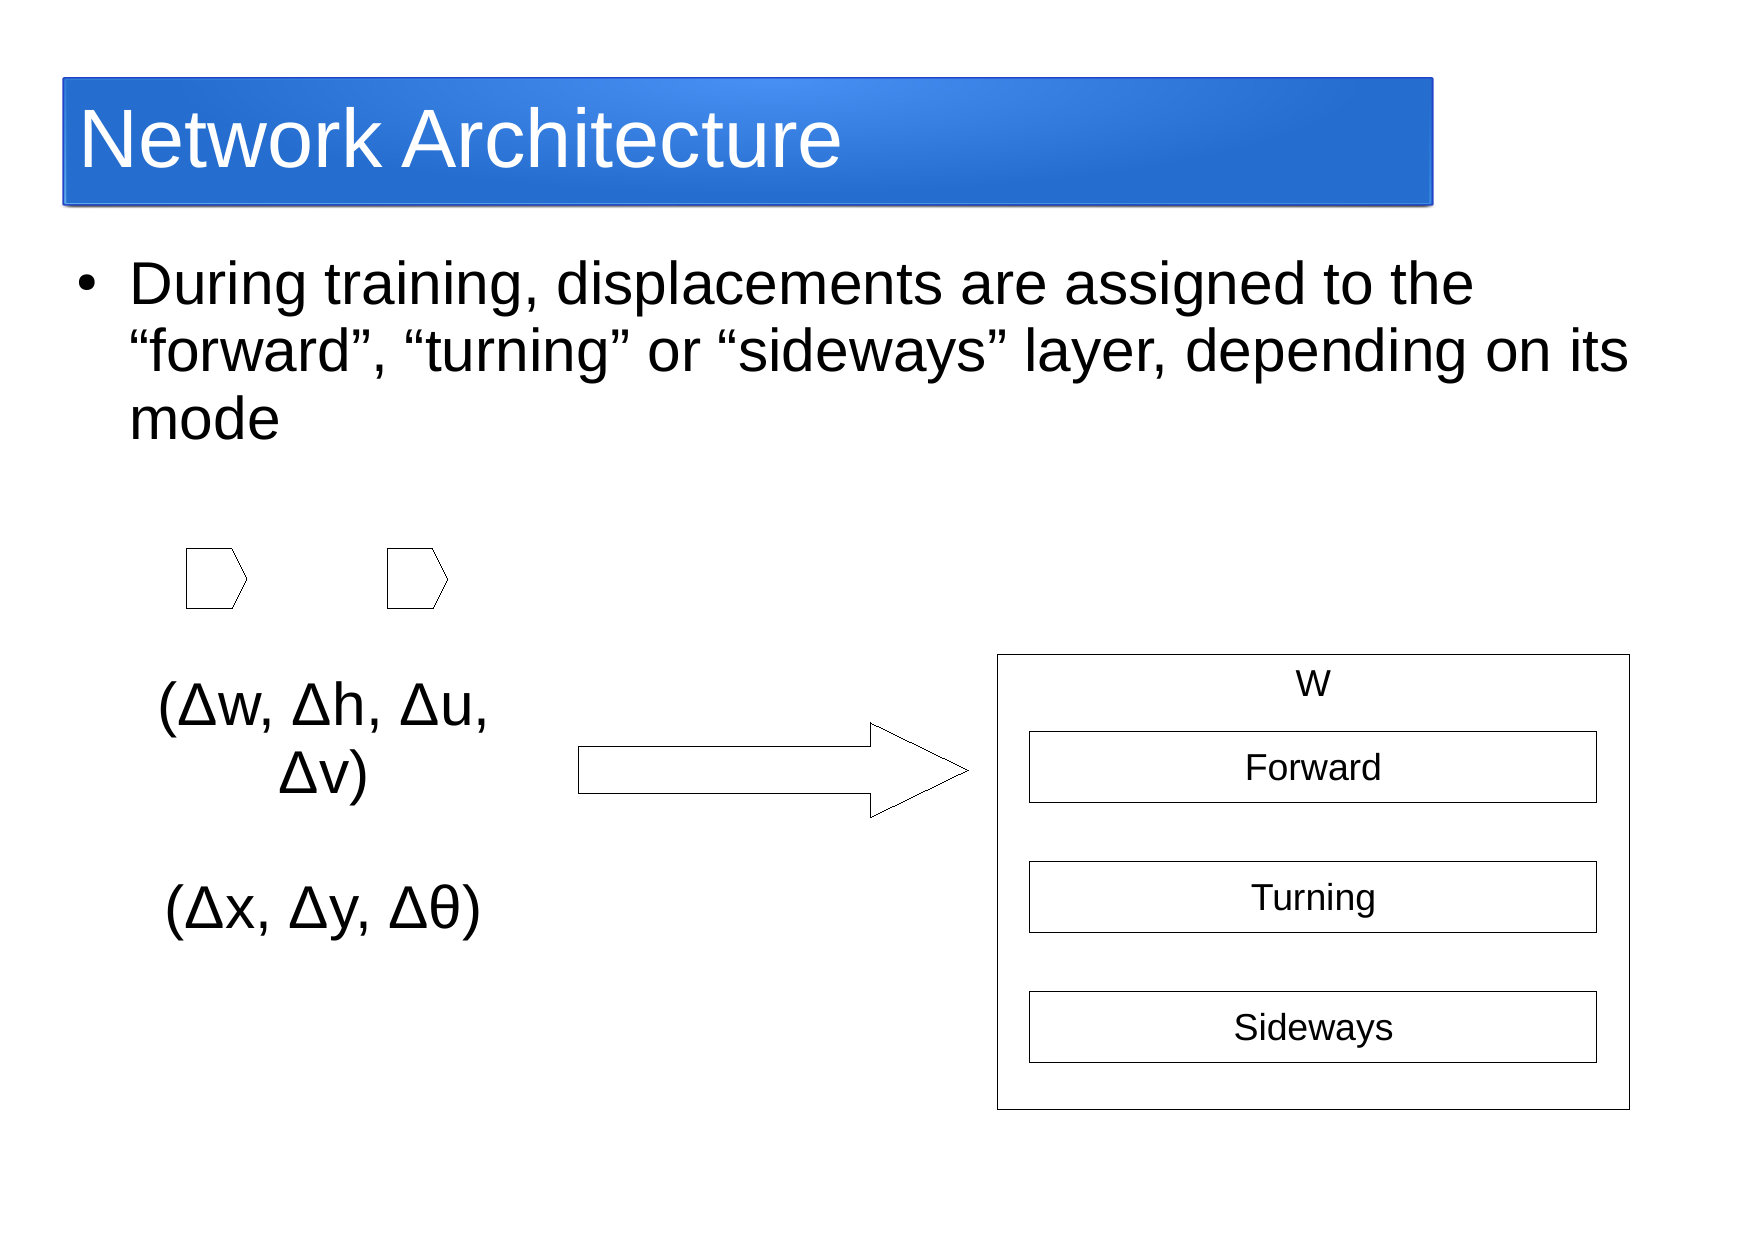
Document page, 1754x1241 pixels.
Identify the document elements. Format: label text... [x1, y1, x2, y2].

text_box W [997, 654, 1630, 1110]
list During training, displacements are assigned to the “forward”, “turning” or “sideways” layer, depending on its mode [58, 249, 1696, 484]
text_box Forward [1029, 731, 1597, 803]
text_box Sideways [1029, 991, 1597, 1063]
text_box Turning [1029, 861, 1597, 933]
text_box (Δw, Δh, Δu, Δv) (Δx, Δy, Δθ) [93, 663, 555, 882]
title Network Architecture [78, 80, 1429, 198]
picture [58, 77, 1439, 209]
